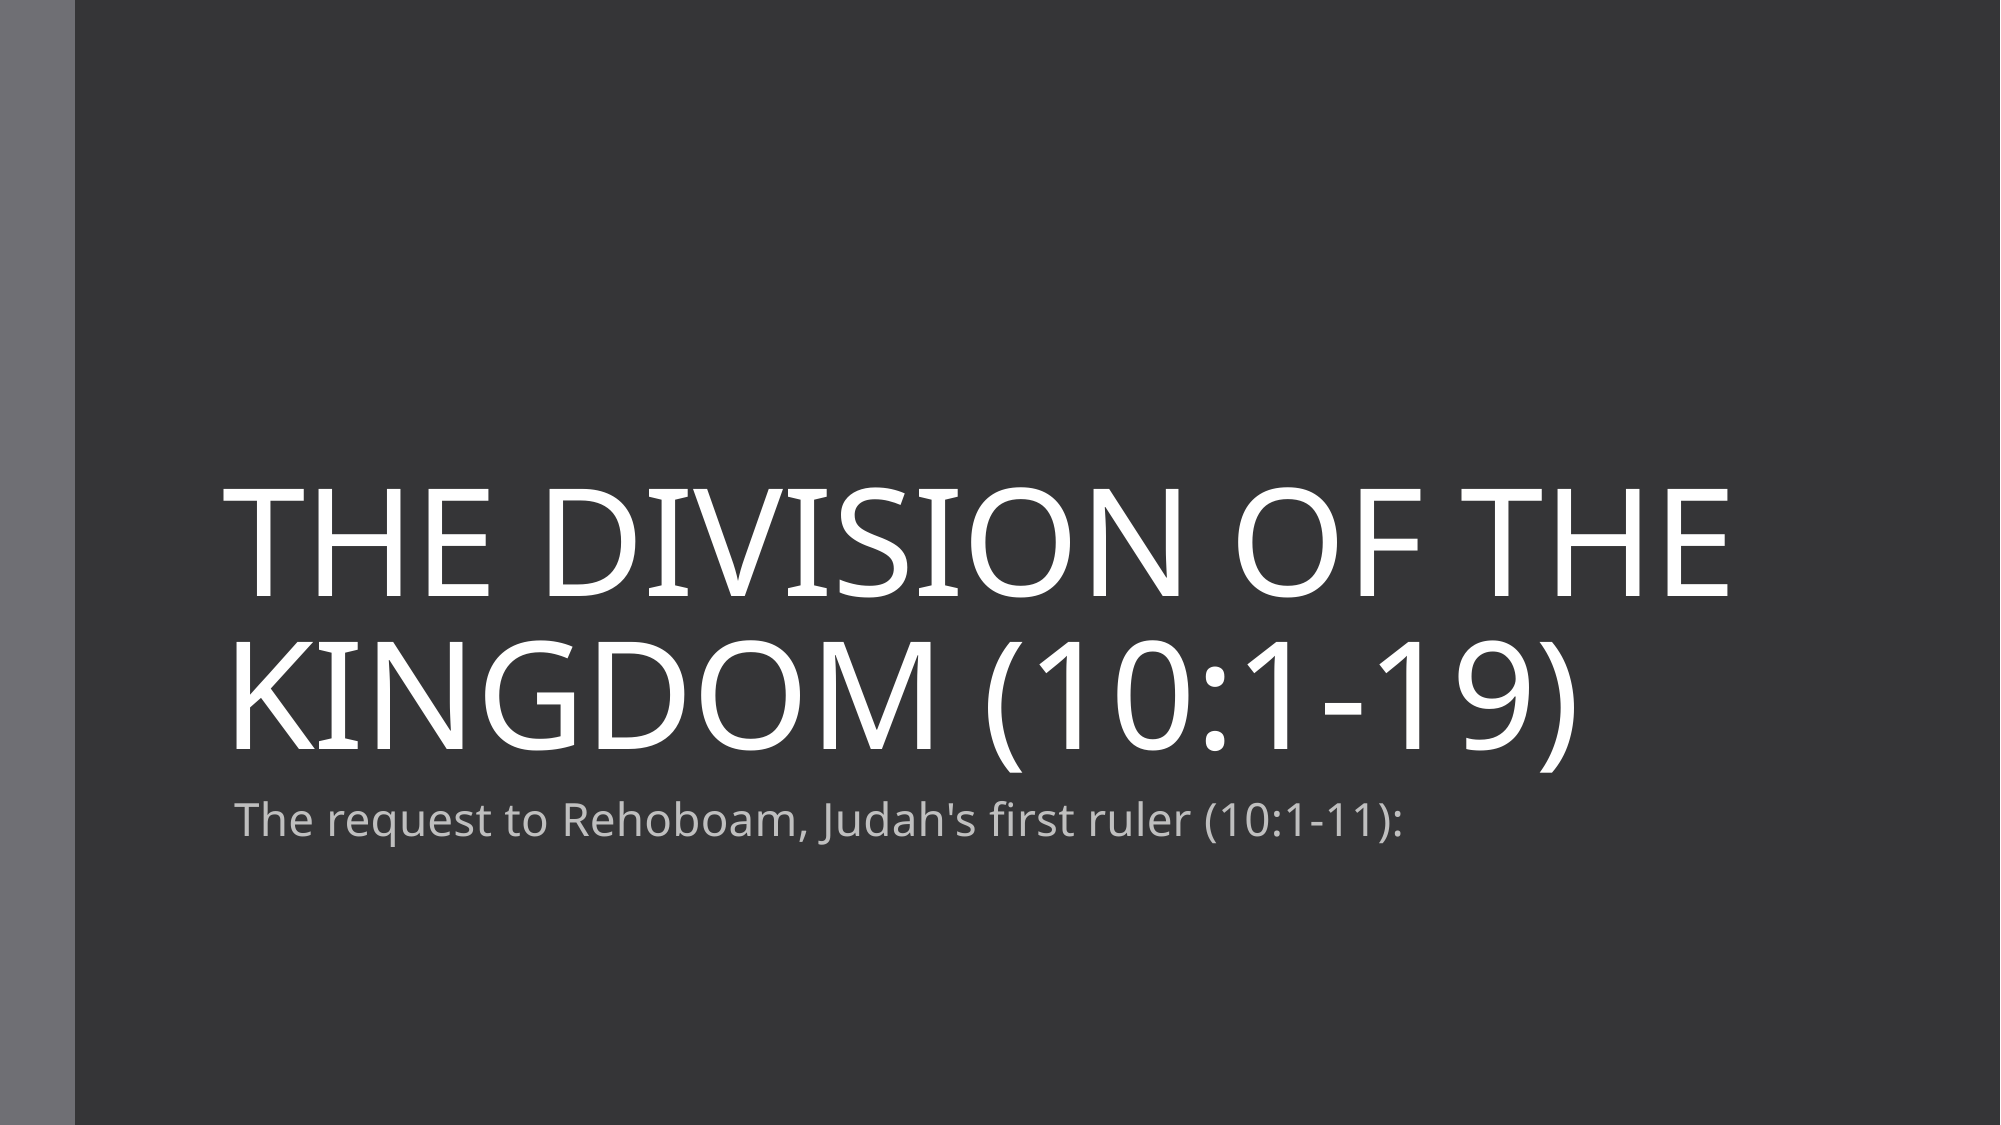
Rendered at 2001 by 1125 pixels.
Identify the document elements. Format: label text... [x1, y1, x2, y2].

title THE DIVISION OF THE KINGDOM (10:1-19) [206, 124, 1752, 787]
subtitle The request to Rehoboam, Judah's first ruler (10:1-11): [206, 787, 1752, 1066]
